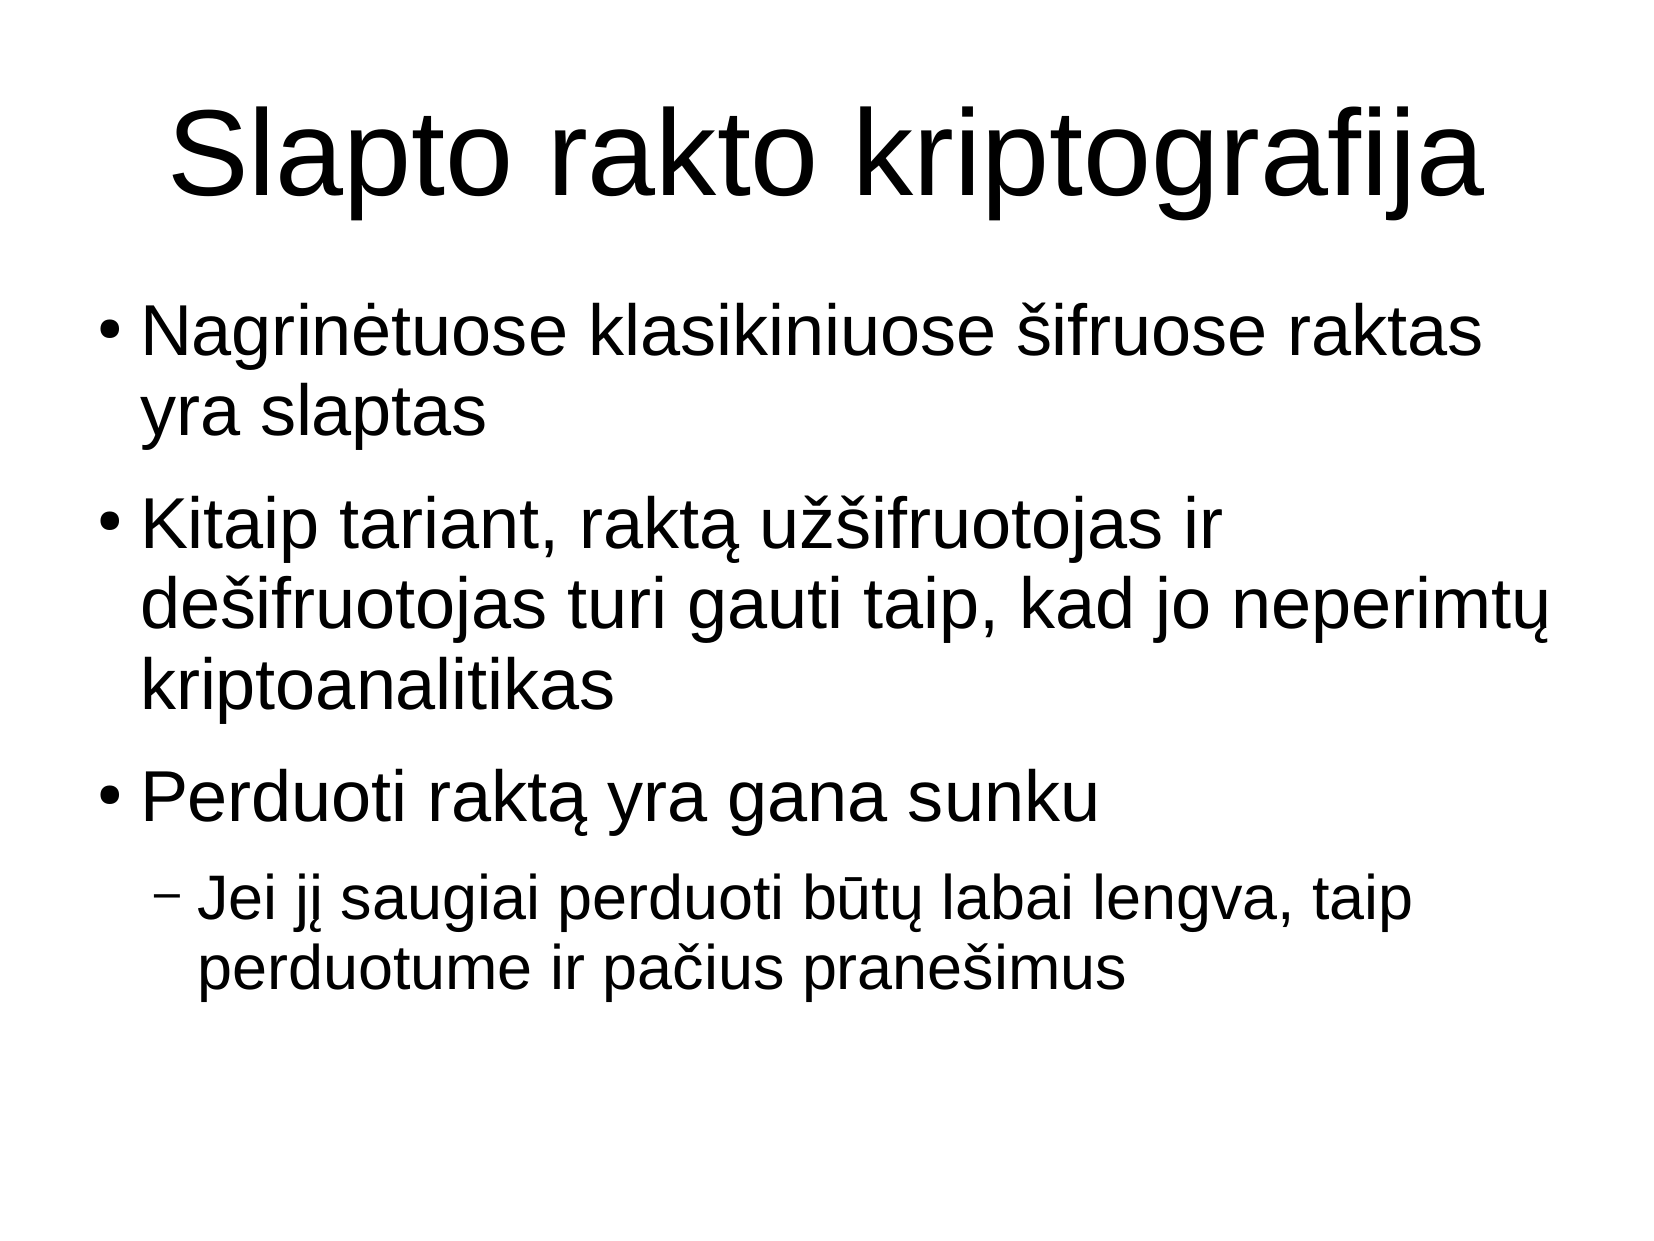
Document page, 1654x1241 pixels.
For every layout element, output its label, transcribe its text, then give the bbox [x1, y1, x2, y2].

list Nagrinėtuose klasikiniuose šifruose raktas yra slaptas Kitaip tariant, raktą užšifruotojas ir dešifruotojas turi gauti taip, kad jo neperimtų kriptoanalitikas Perduoti raktą yra gana sunku Jei jį saugiai perduoti būtų labai lengva, taip perduotume ir pačius pranešimus [82, 290, 1571, 1010]
title Slapto rakto kriptografija [82, 49, 1571, 257]
